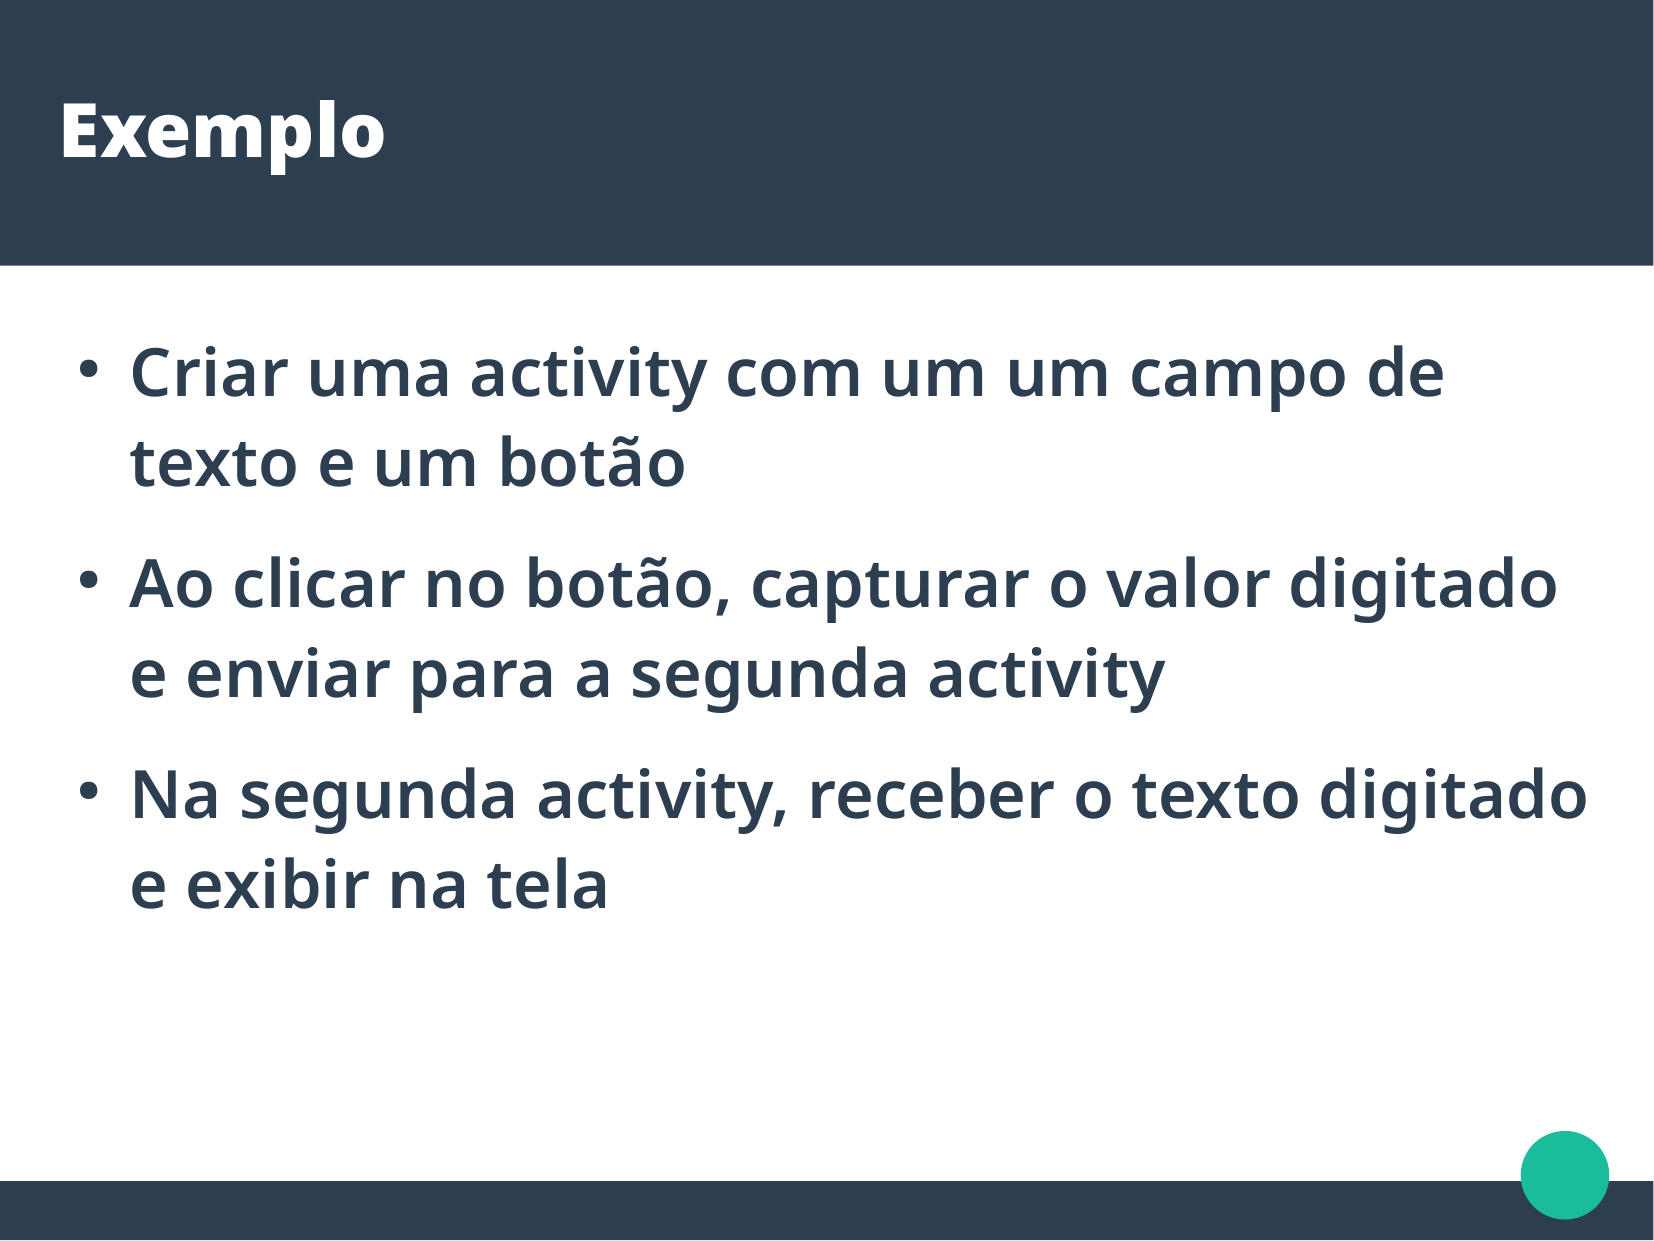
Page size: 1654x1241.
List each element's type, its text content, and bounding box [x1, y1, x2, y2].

list Criar uma activity com um um campo de texto e um botão Ao clicar no botão, capturar o valor digitado e enviar para a segunda activity Na segunda activity, receber o texto digitado e exibir na tela [59, 324, 1595, 1152]
title Exemplo [59, 49, 1595, 207]
